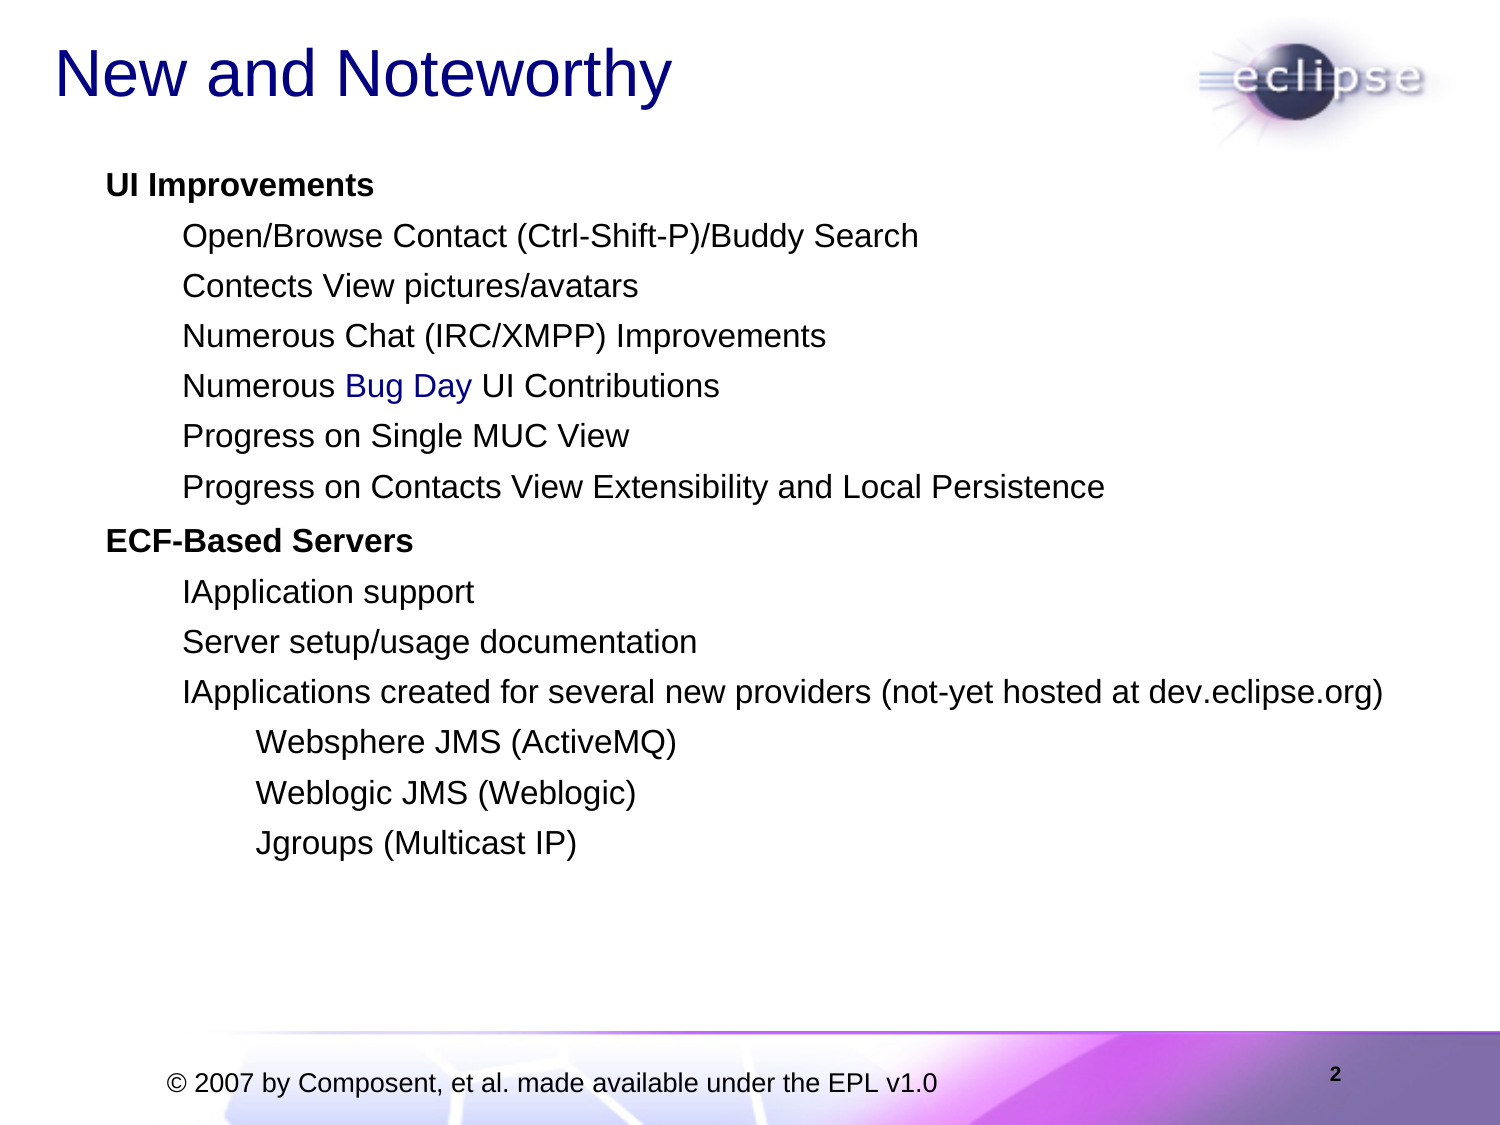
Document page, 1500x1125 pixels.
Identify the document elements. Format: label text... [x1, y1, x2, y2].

picture [92, 1031, 1500, 1125]
list UI Improvements Open/Browse Contact (Ctrl-Shift-P)/Buddy Search Contects View pictures/avatars Numerous Chat (IRC/XMPP) Improvements Numerous Bug Day UI Contributions Progress on Single MUC View Progress on Contacts View Extensibility and Local Persistence ECF-Based Servers IApplication support Server setup/usage documentation IApplications created for several new providers (not-yet hosted at dev.eclipse.org) Websphere JMS (ActiveMQ) Weblogic JMS (Weblogic) Jgroups (Multicast IP) [90, 158, 1404, 997]
picture [1164, 17, 1465, 152]
title New and Noteworthy [39, 35, 1268, 126]
